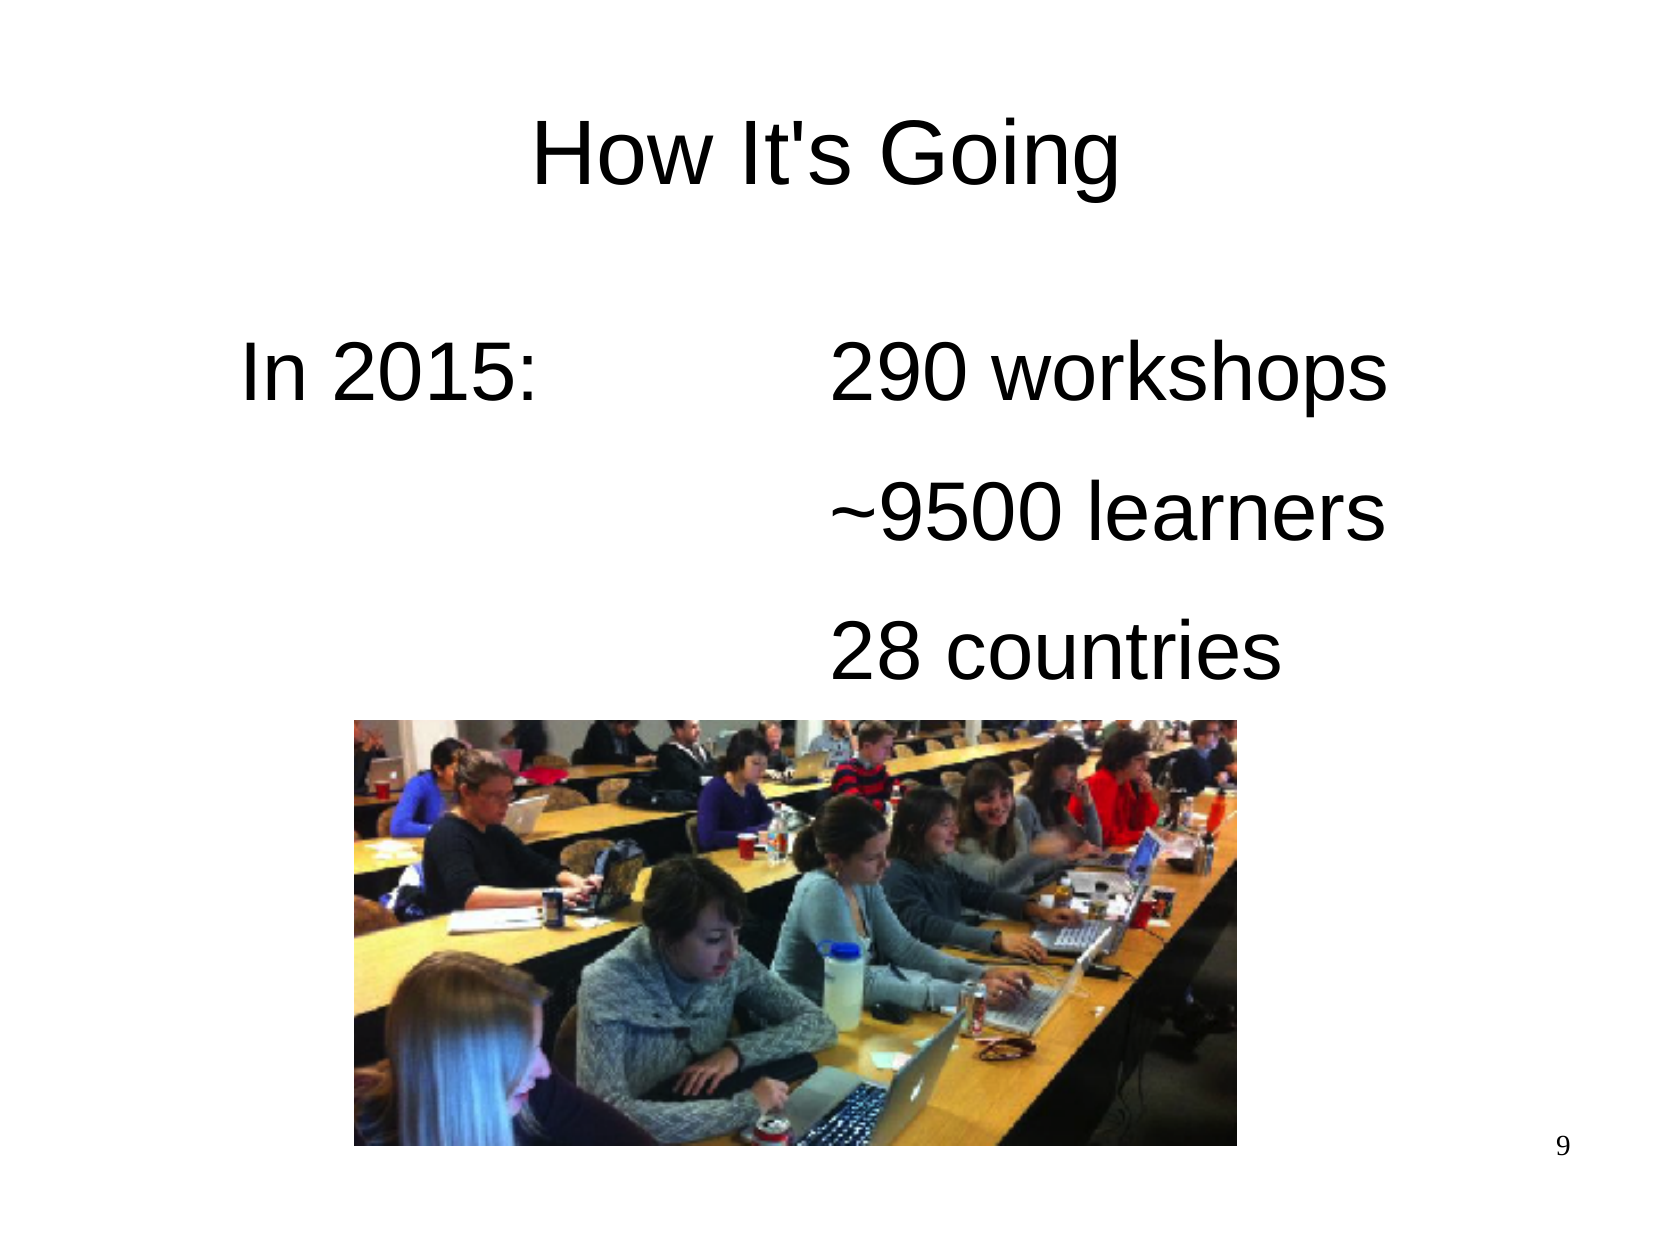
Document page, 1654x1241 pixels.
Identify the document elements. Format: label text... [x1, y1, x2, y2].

text_box In 2015: 290 workshops ~9500 learners 28 countries [224, 271, 1479, 658]
picture [354, 720, 1237, 1146]
title How It's Going [82, 49, 1571, 257]
